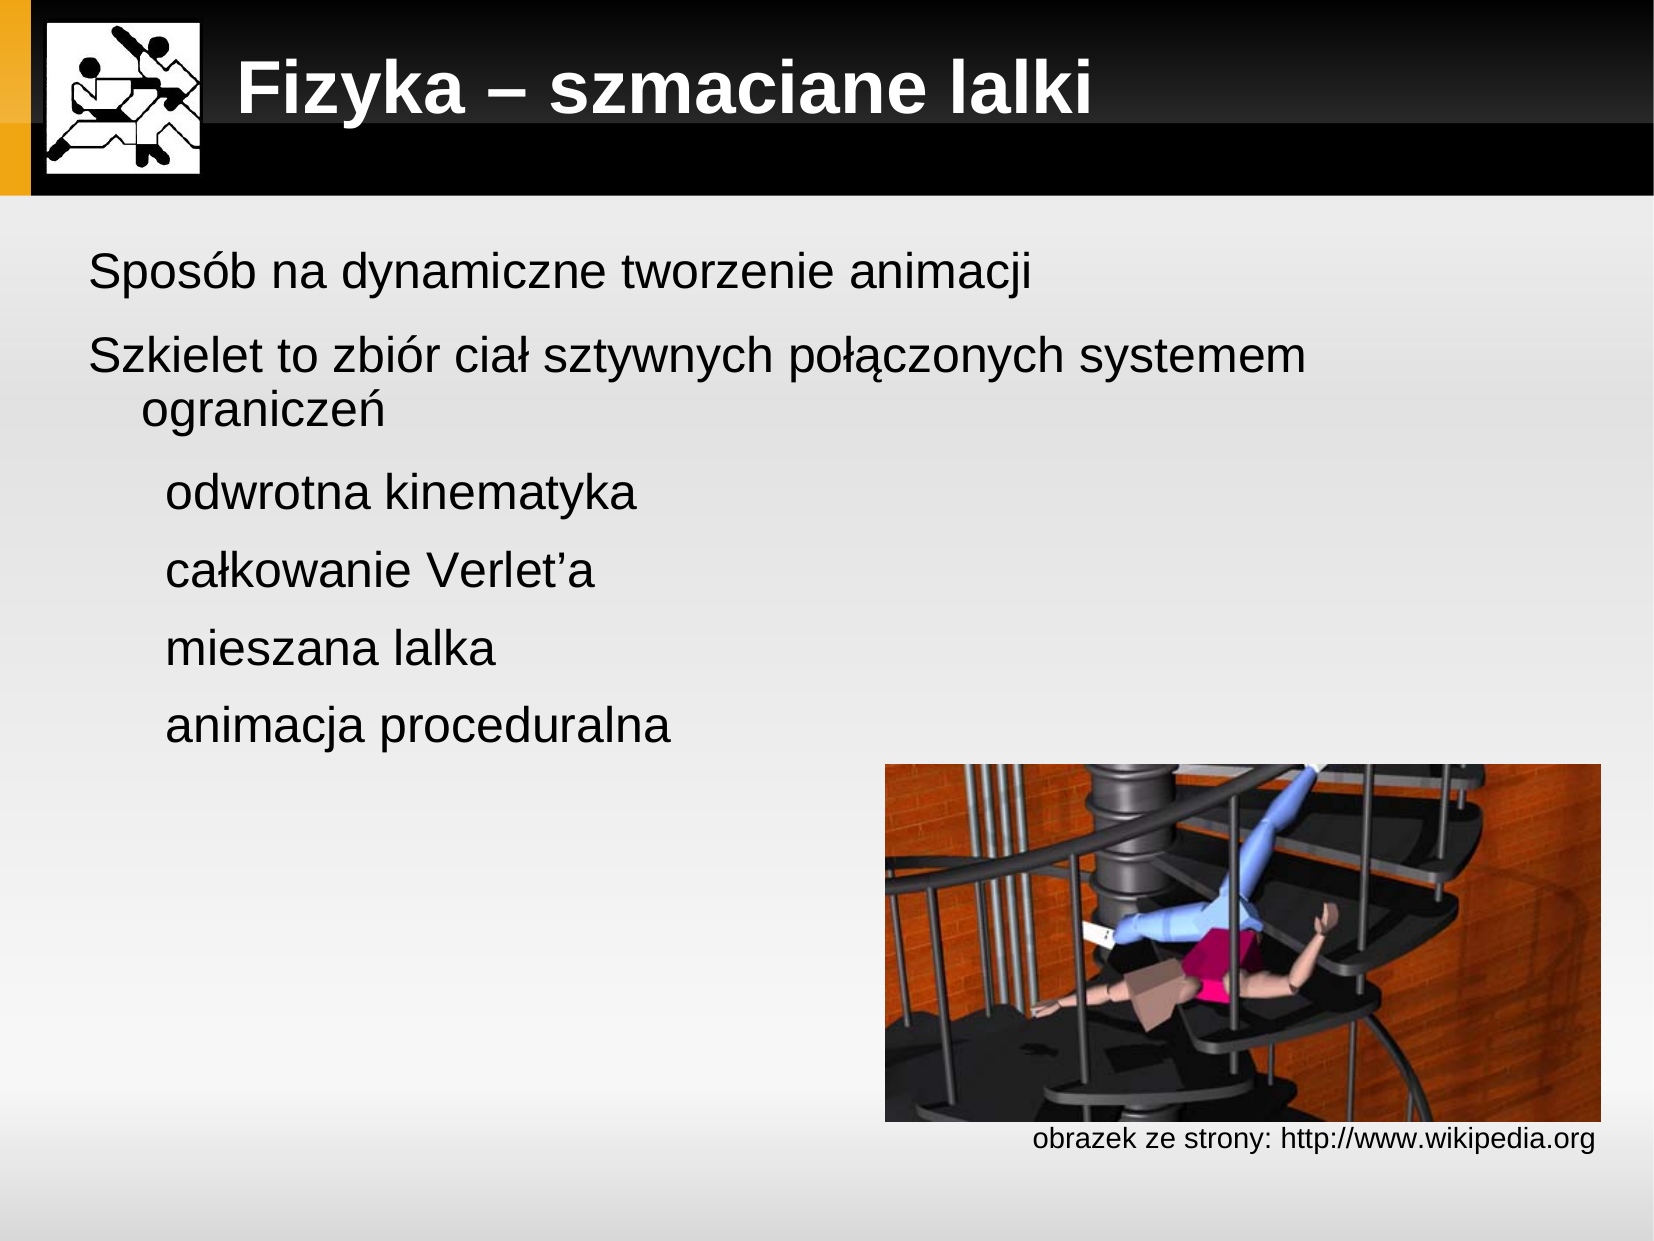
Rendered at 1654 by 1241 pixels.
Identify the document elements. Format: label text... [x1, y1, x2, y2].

text_box obrazek ze strony: http://www.wikipedia.org [1017, 1118, 1638, 1162]
picture [0, 0, 1654, 1241]
text_box Fizyka – szmaciane lalki [236, 48, 1595, 130]
text_box Sposób na dynamiczne tworzenie animacji Szkielet to zbiór ciał sztywnych połączonych systemem ograniczeń odwrotna kinematyka całkowanie Verlet’a mieszana lalka animacja proceduralna [71, 245, 1560, 754]
